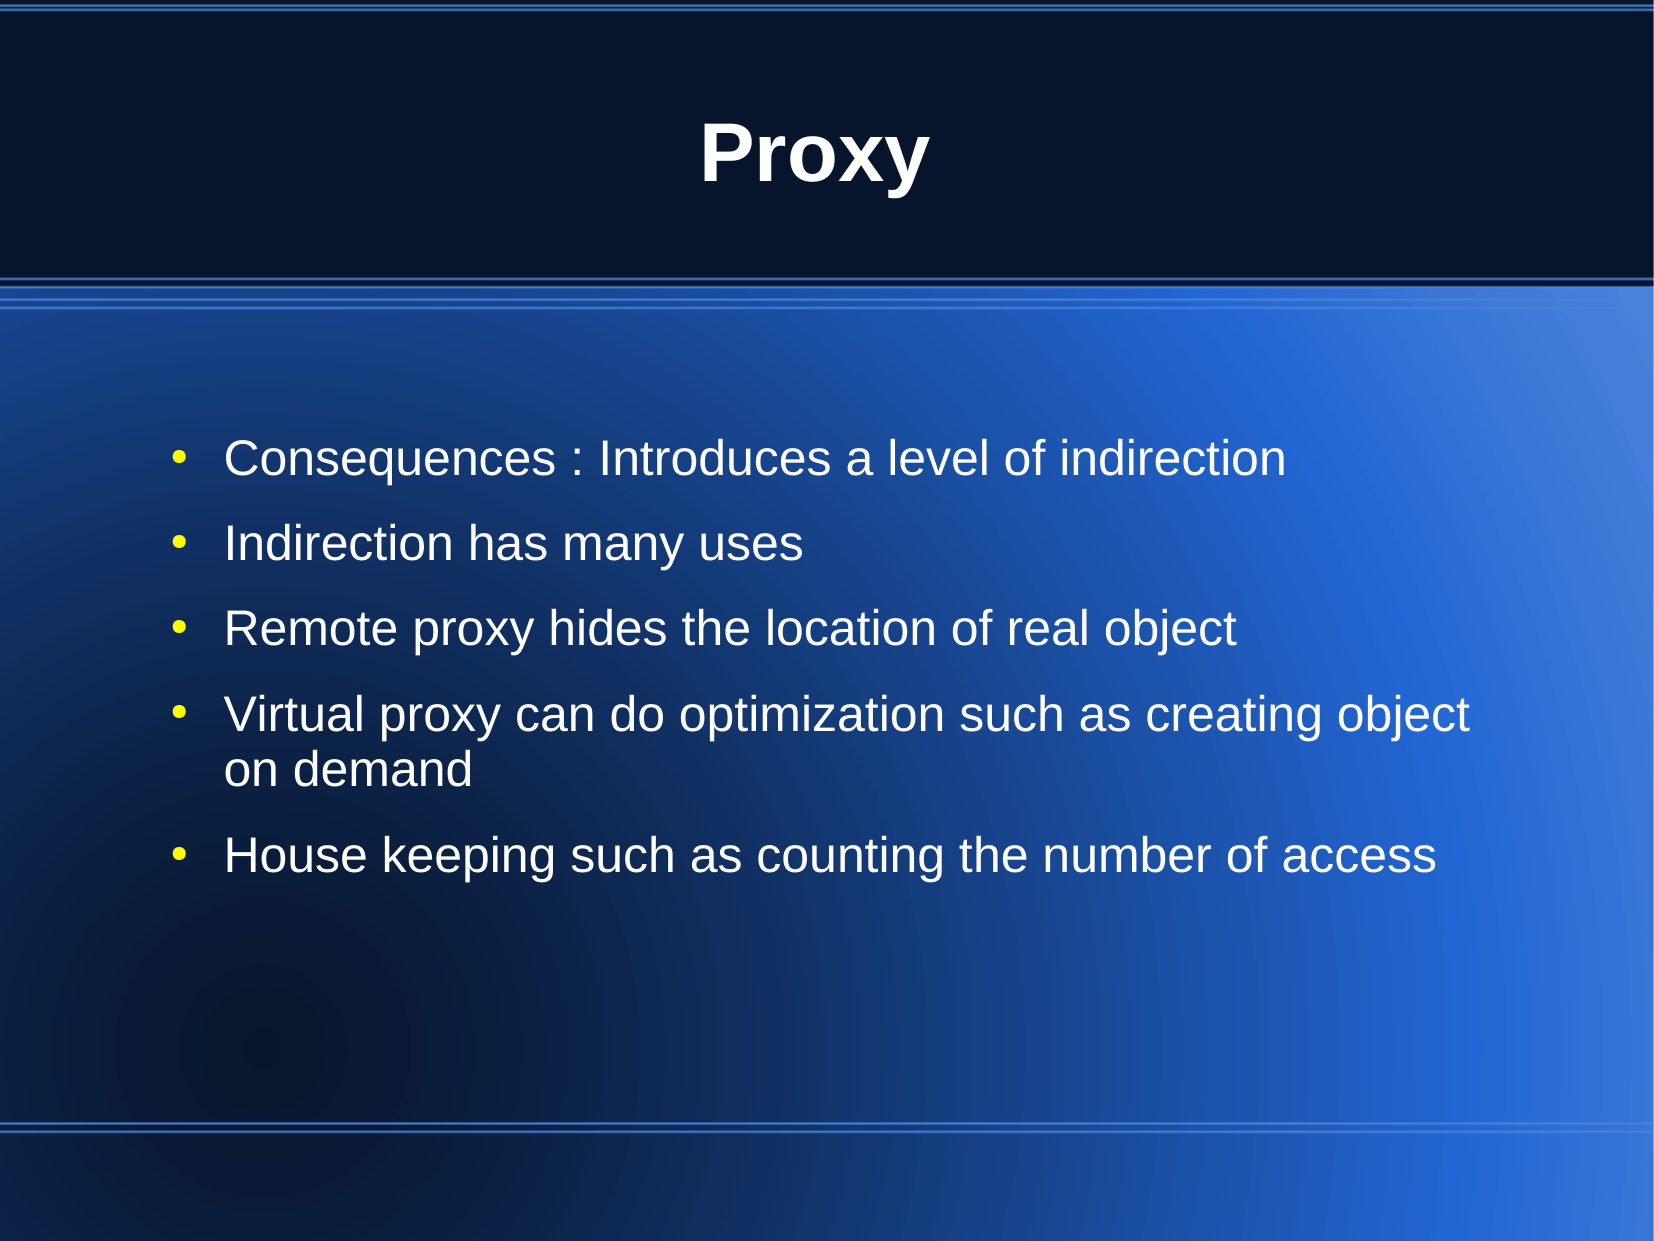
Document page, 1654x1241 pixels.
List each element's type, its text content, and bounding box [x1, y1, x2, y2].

title Proxy [82, 49, 1571, 257]
list Consequences : Introduces a level of indirection Indirection has many uses Remote proxy hides the location of real object Virtual proxy can do optimization such as creating object on demand House keeping such as counting the number of access [152, 344, 1534, 1127]
picture [0, 0, 1654, 1241]
